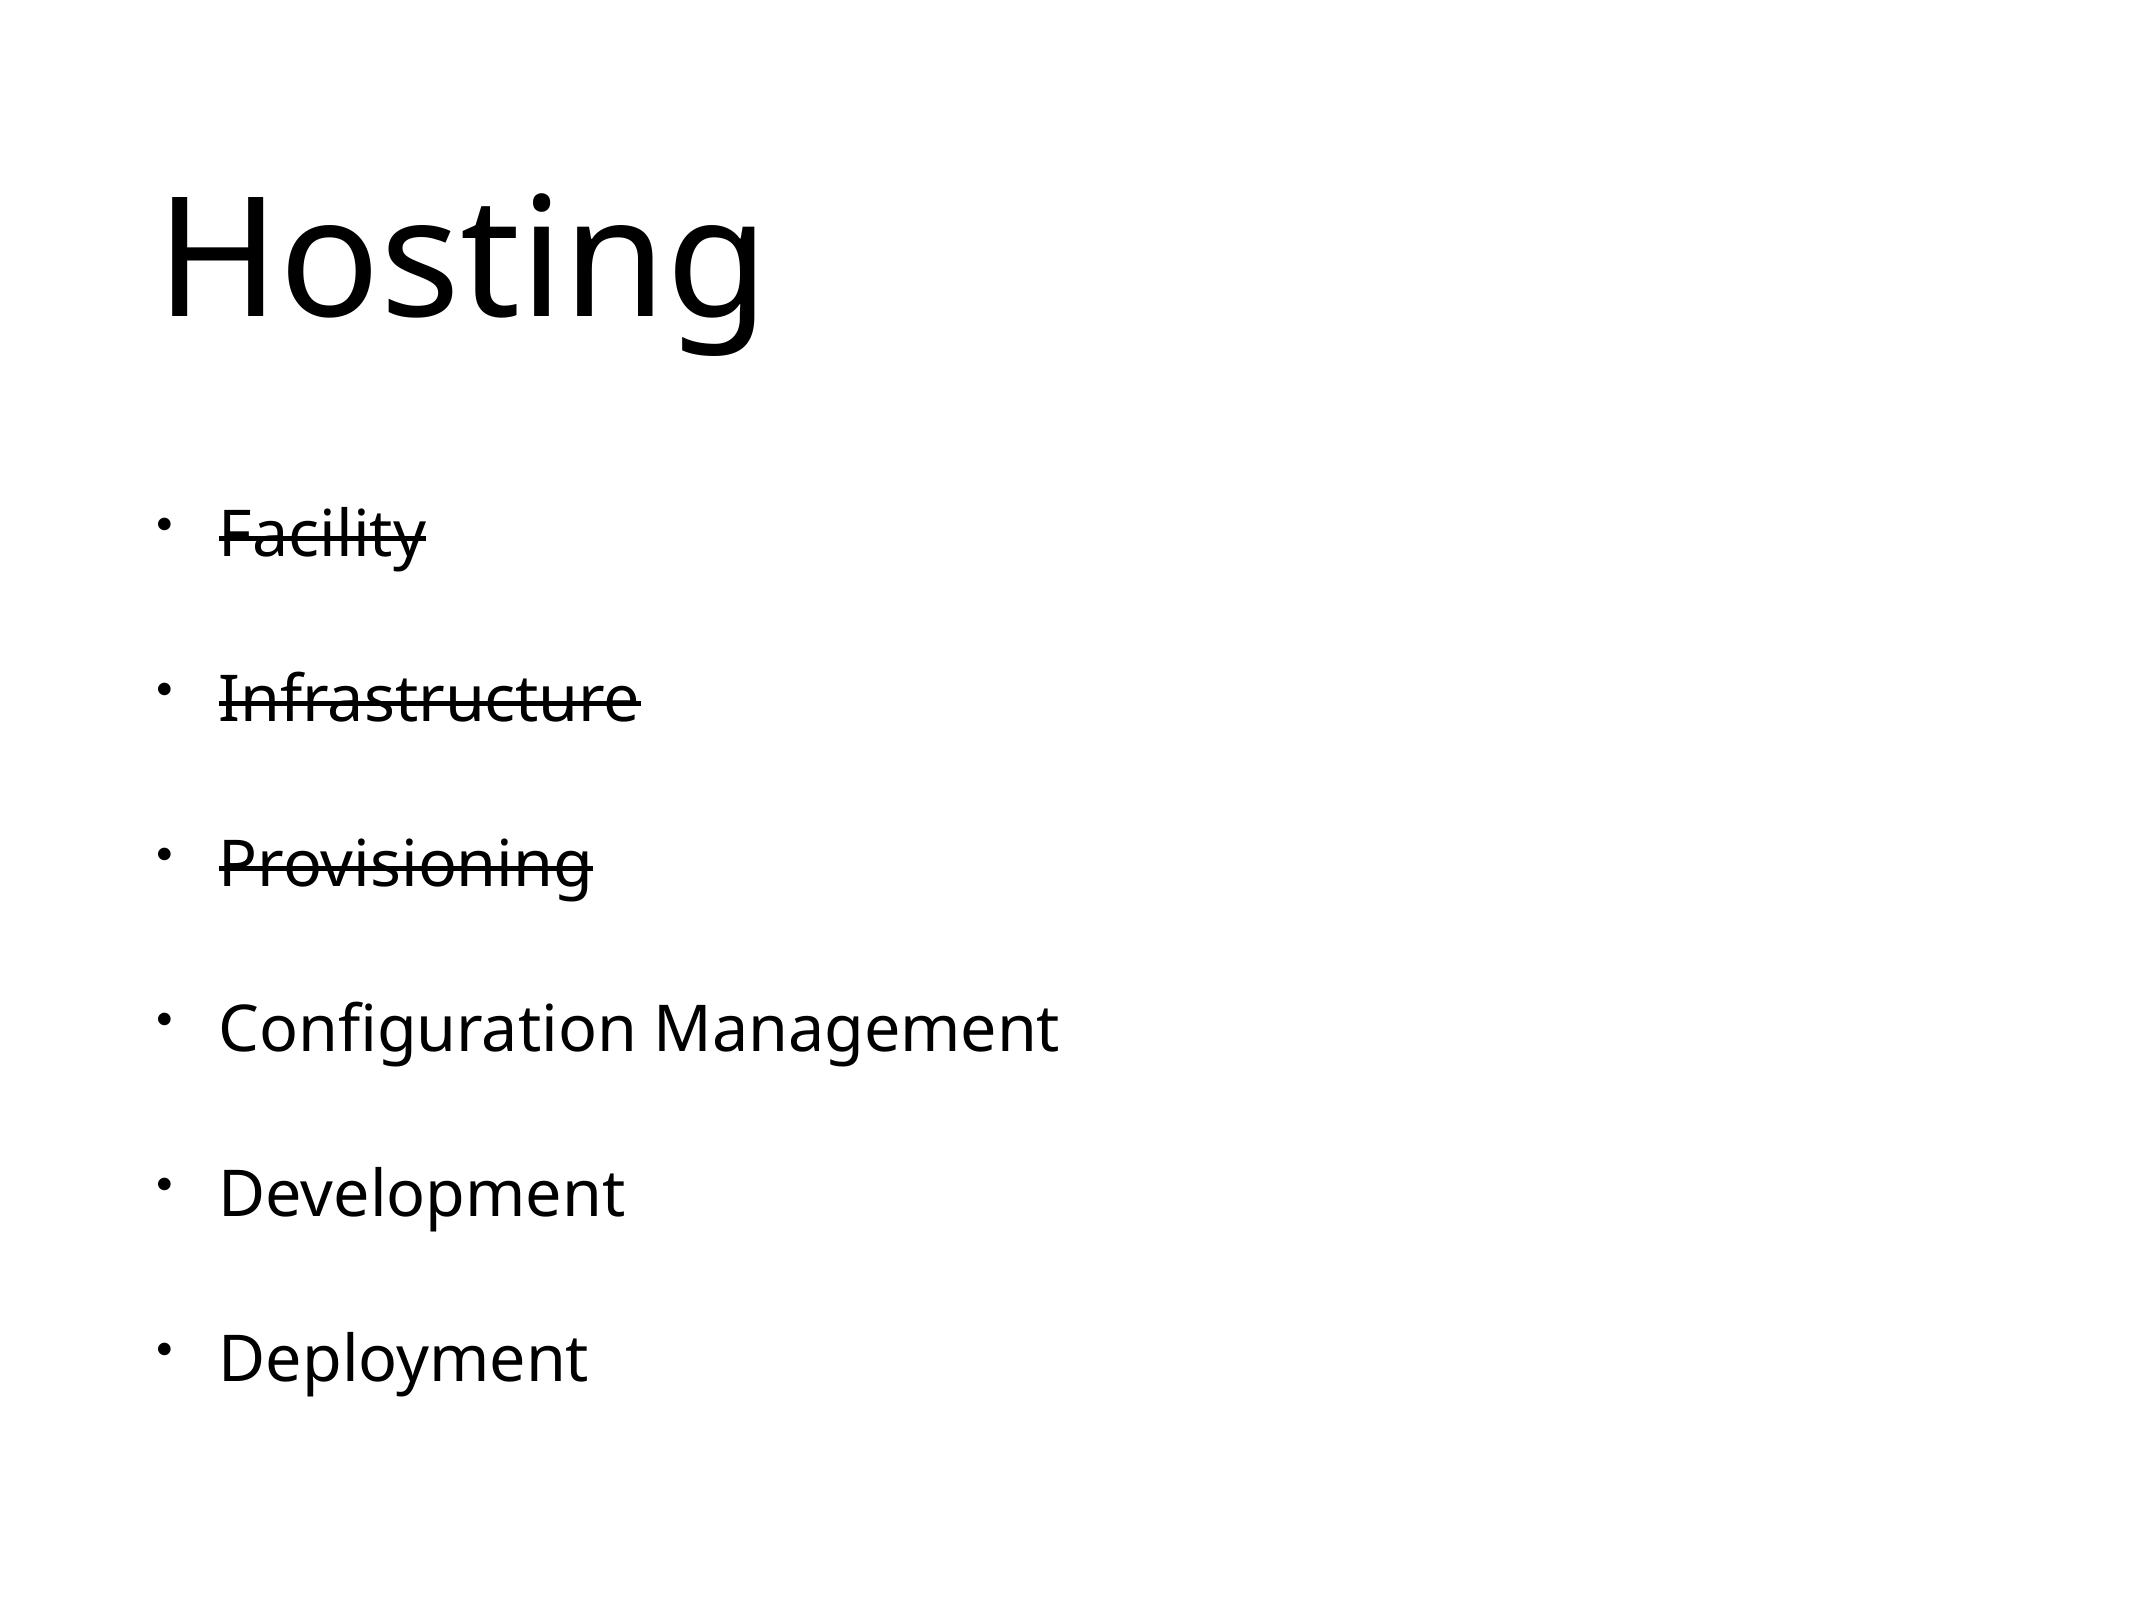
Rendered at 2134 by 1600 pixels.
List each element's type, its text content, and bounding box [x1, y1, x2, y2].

title Hosting [156, 72, 1978, 427]
list Facility Infrastructure Provisioning Configuration Management Development Deployment [156, 427, 1978, 1459]
